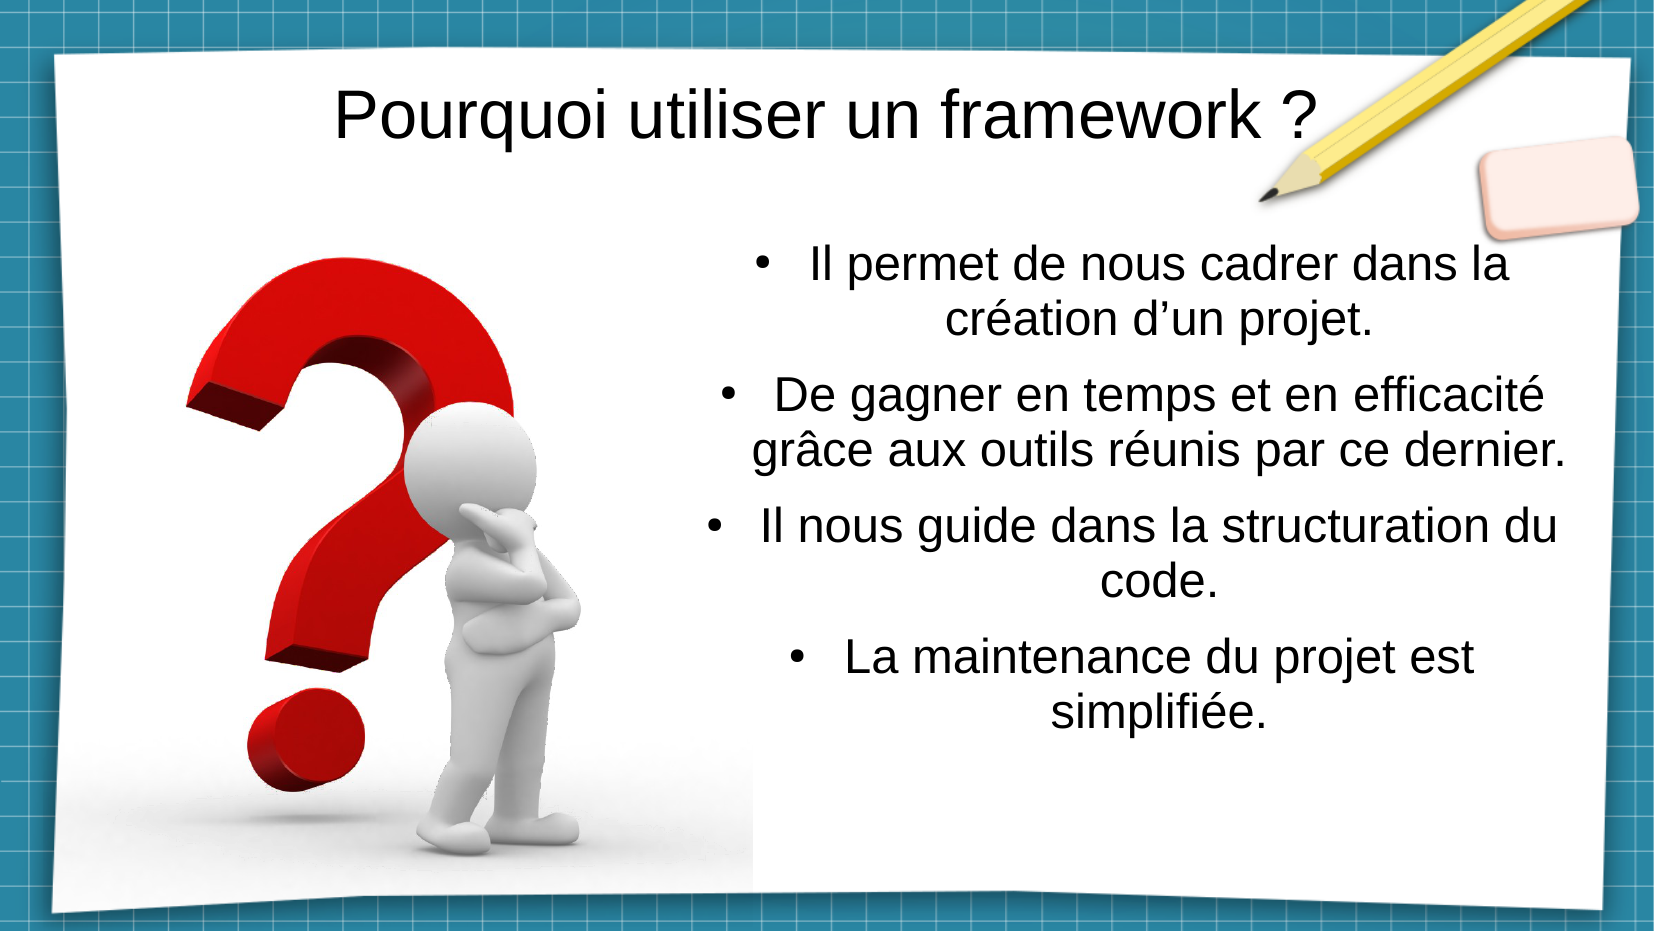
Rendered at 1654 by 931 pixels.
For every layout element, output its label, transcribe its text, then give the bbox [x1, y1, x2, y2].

picture [0, 0, 1654, 931]
list Il permet de nous cadrer dans la création d’un projet. De gagner en temps et en efficacité grâce aux outils réunis par ce dernier. Il nous guide dans la structuration du code. La maintenance du projet est simplifiée. [753, 236, 1571, 758]
title Pourquoi utiliser un framework ? [82, 37, 1571, 193]
